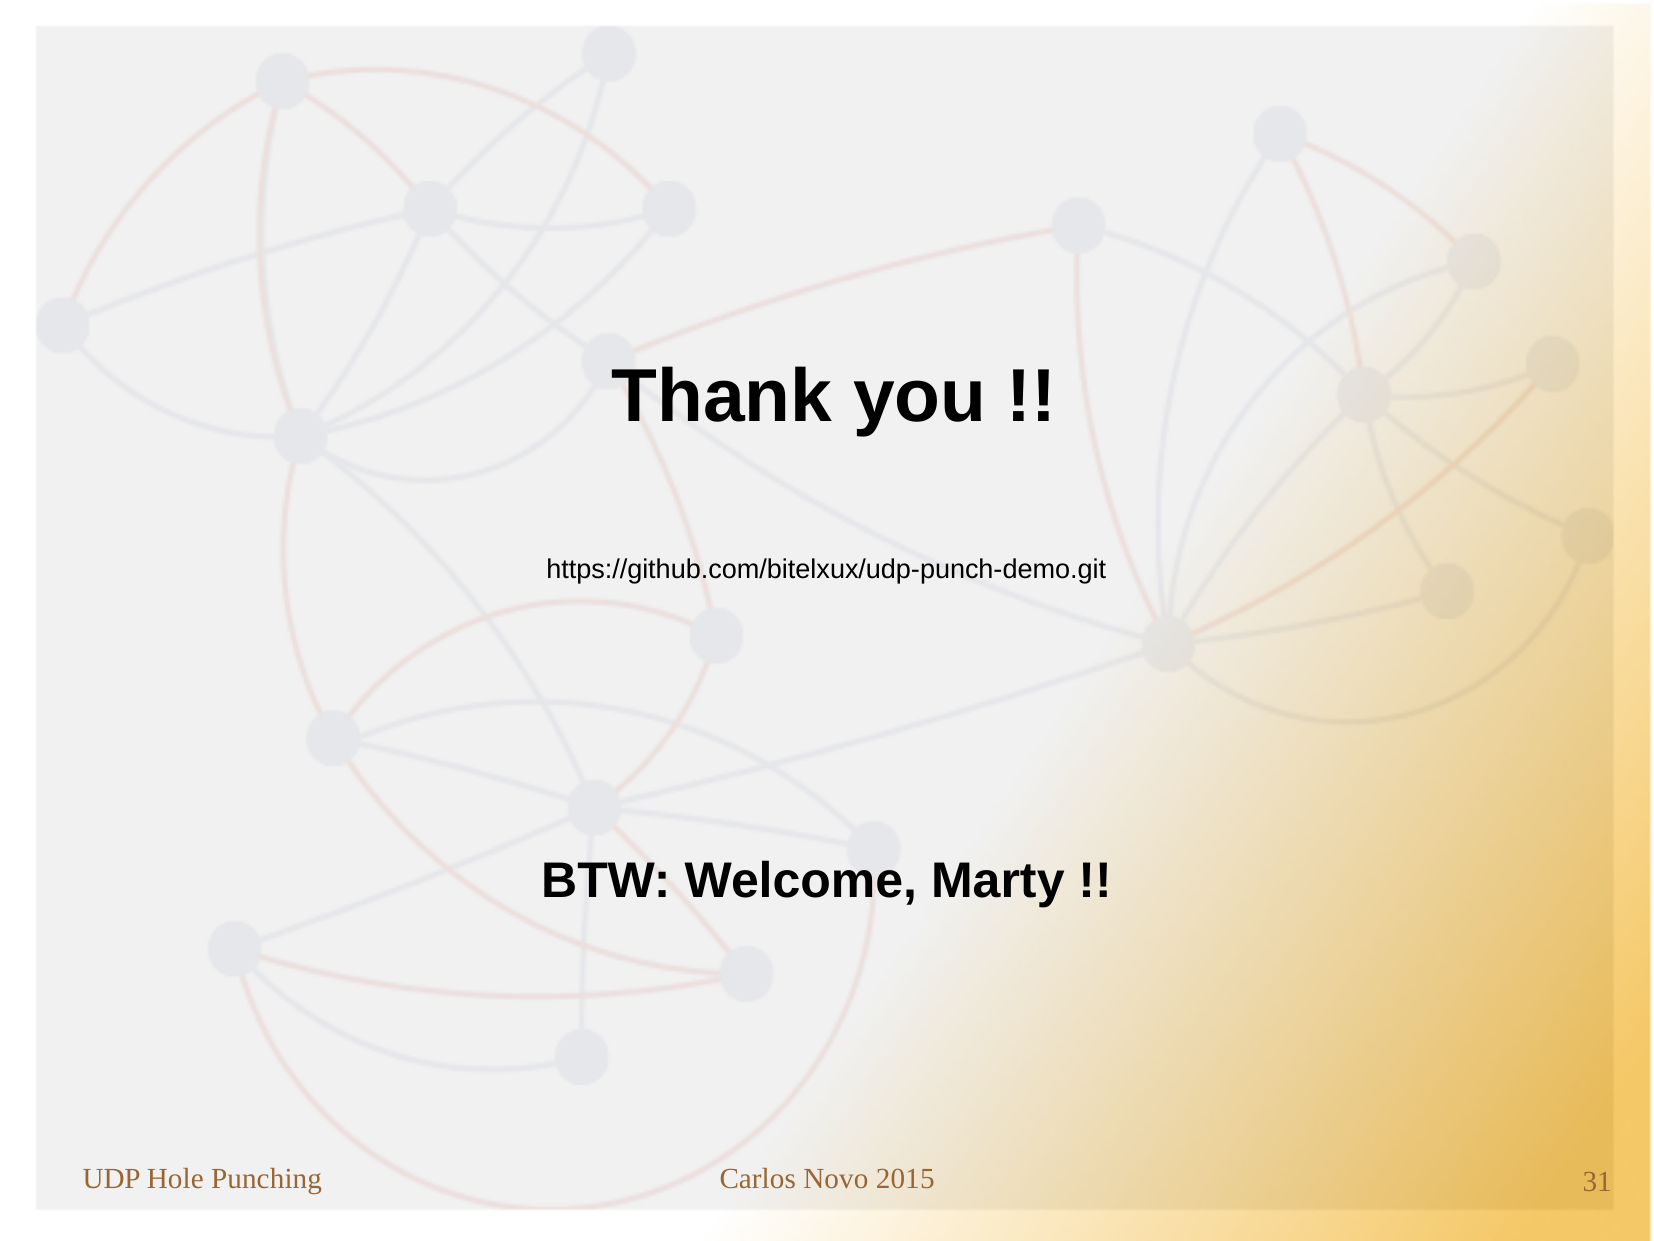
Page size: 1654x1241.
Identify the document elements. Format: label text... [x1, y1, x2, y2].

text_box BTW: Welcome, Marty !! [301, 838, 1353, 922]
text_box Thank you !! [552, 309, 1117, 482]
picture [0, 0, 1654, 1241]
text_box https://github.com/bitelxux/udp-punch-demo.git [531, 546, 1125, 604]
